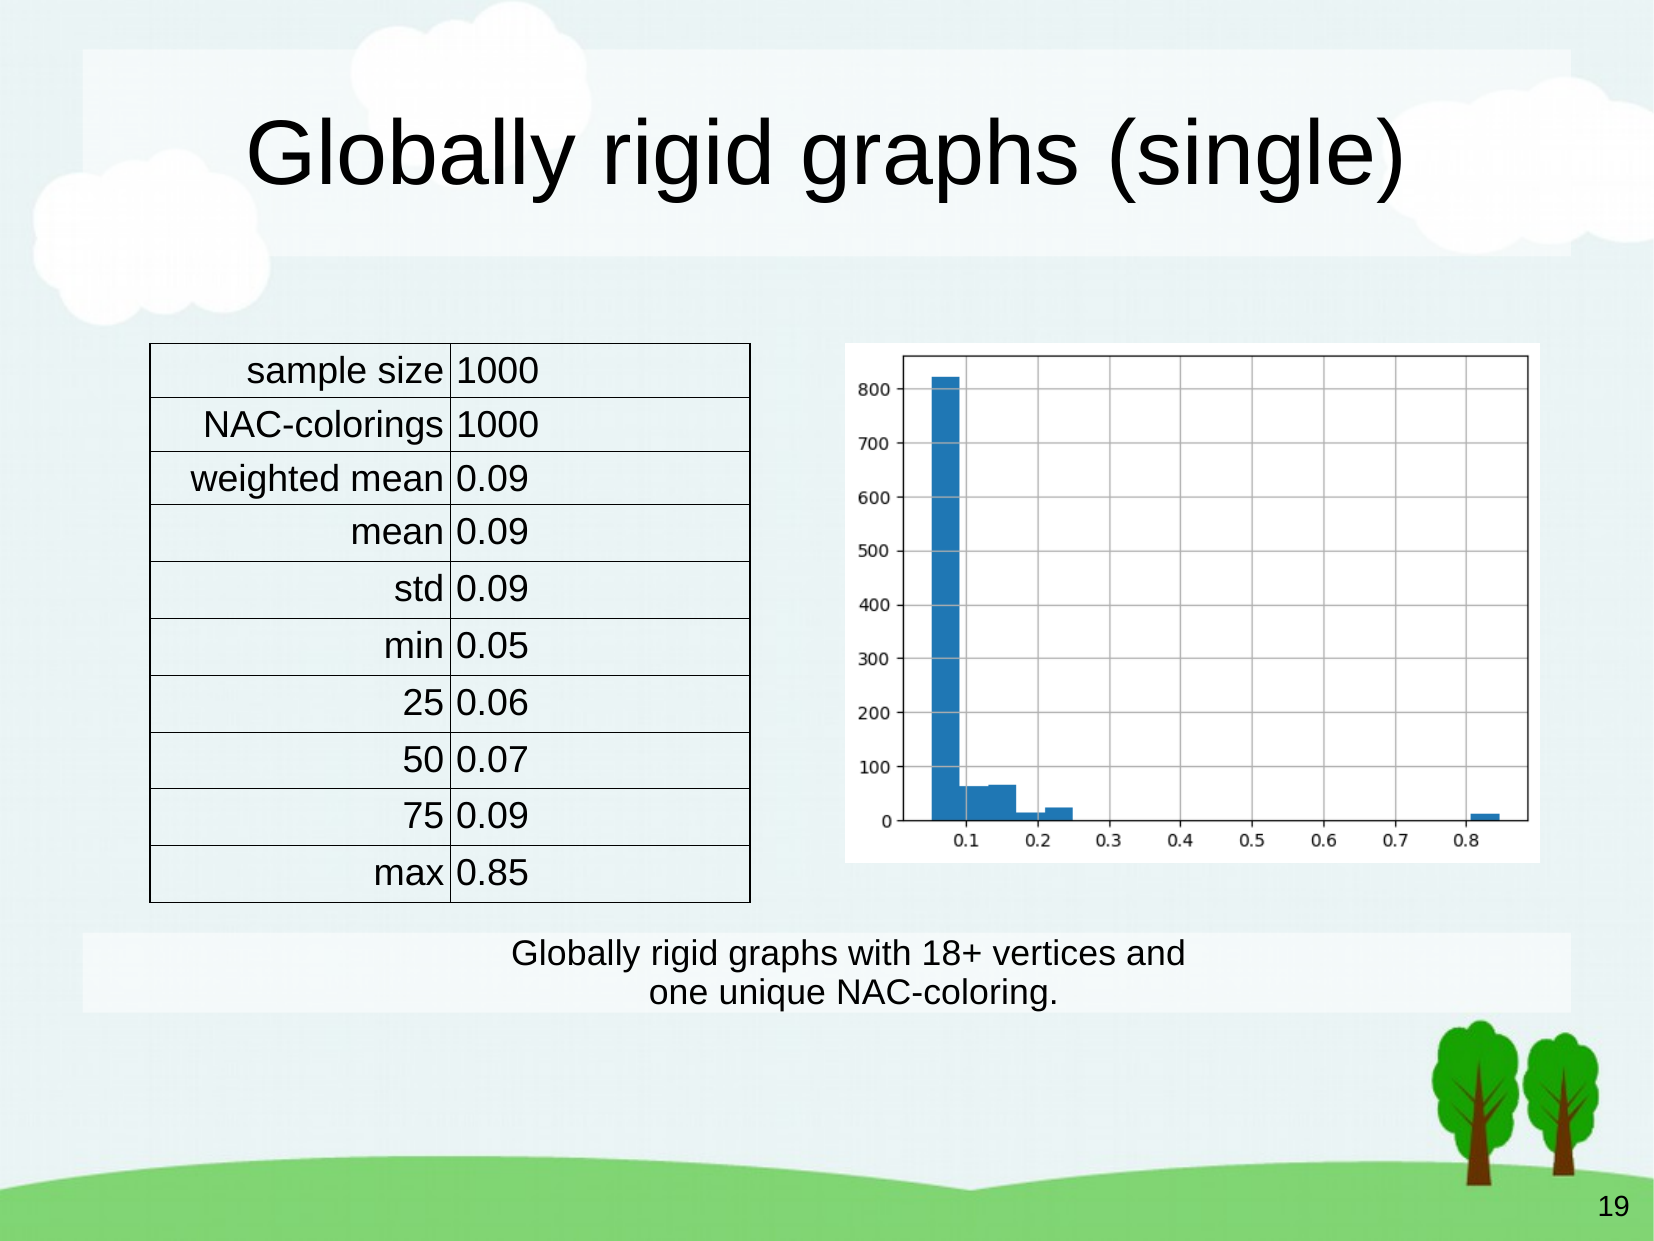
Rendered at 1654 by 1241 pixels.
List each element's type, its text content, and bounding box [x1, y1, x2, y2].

table_header 1000 [451, 344, 749, 397]
table_cell mean [151, 505, 450, 561]
list Globally rigid graphs with 18+ vertices and one unique NAC-coloring. [82, 932, 1571, 1013]
table_cell std [151, 562, 450, 618]
table_cell 0.07 [451, 733, 749, 788]
table_cell 50 [151, 733, 450, 788]
table_cell max [151, 846, 450, 902]
table_cell 25 [151, 676, 450, 732]
table_cell 0.06 [451, 676, 749, 732]
table_cell weighted mean [151, 452, 450, 504]
table_cell 1000 [451, 398, 749, 451]
table_cell 0.05 [451, 619, 749, 675]
table_header sample size [151, 344, 450, 397]
table_cell NAC-colorings [151, 398, 450, 451]
table_cell 0.09 [451, 505, 749, 561]
table_cell 0.09 [451, 452, 749, 504]
table_cell min [151, 619, 450, 675]
picture [0, 0, 1654, 1241]
table_cell 0.09 [451, 562, 749, 618]
table_cell 0.85 [451, 846, 749, 902]
table_cell 75 [151, 789, 450, 845]
table_cell 0.09 [451, 789, 749, 845]
title Globally rigid graphs (single) [82, 49, 1571, 257]
